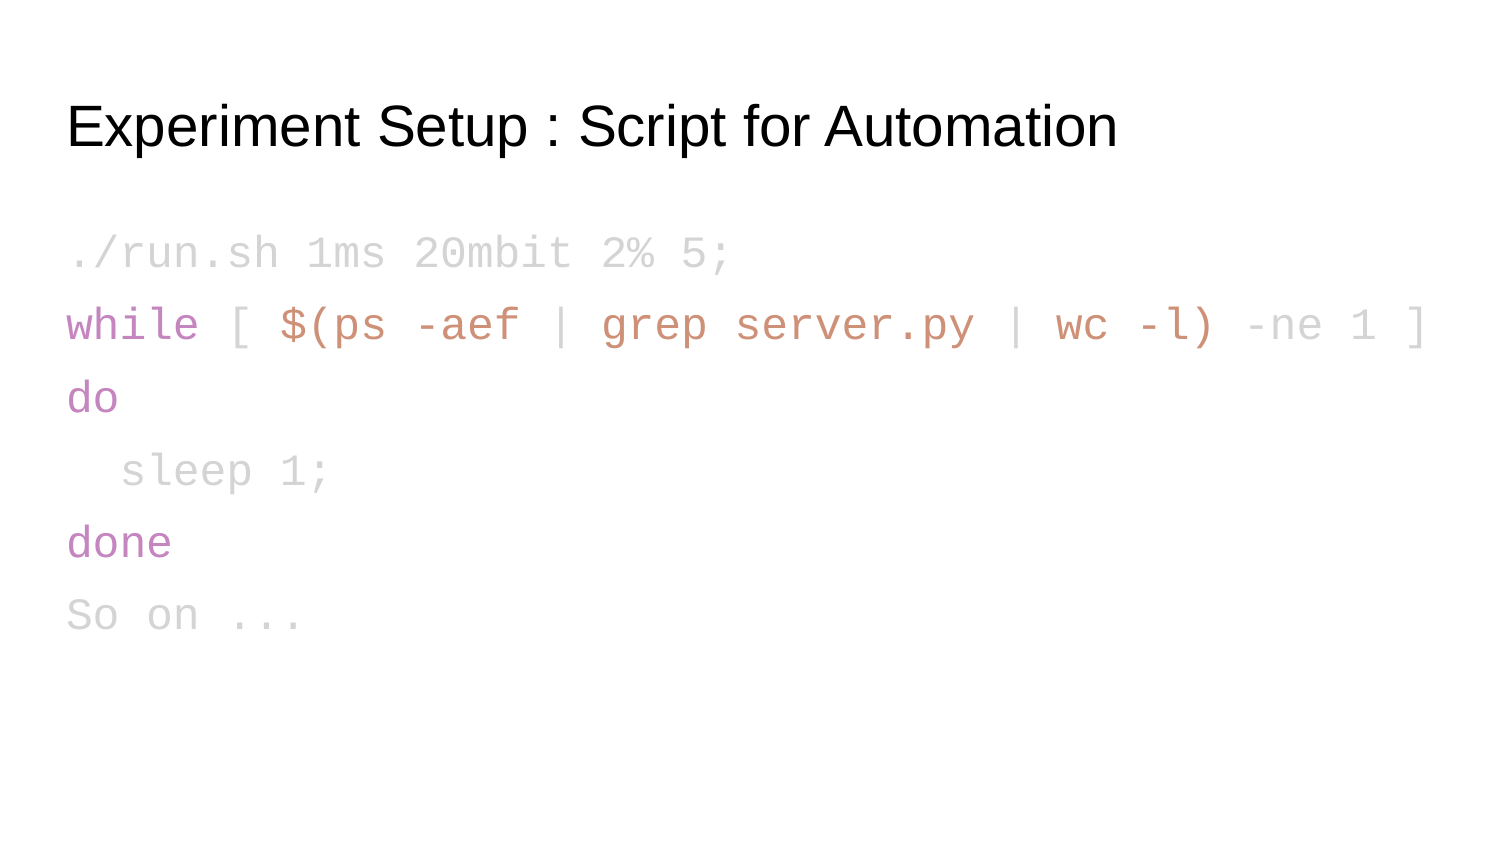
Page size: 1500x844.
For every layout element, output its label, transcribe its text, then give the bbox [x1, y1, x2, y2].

title Experiment Setup : Script for Automation [51, 72, 1449, 167]
list ./run.sh 1ms 20mbit 2% 5; while [ $(ps -aef | grep server.py | wc -l) -ne 1 ] do sleep 1; done So on ... [51, 189, 1449, 750]
